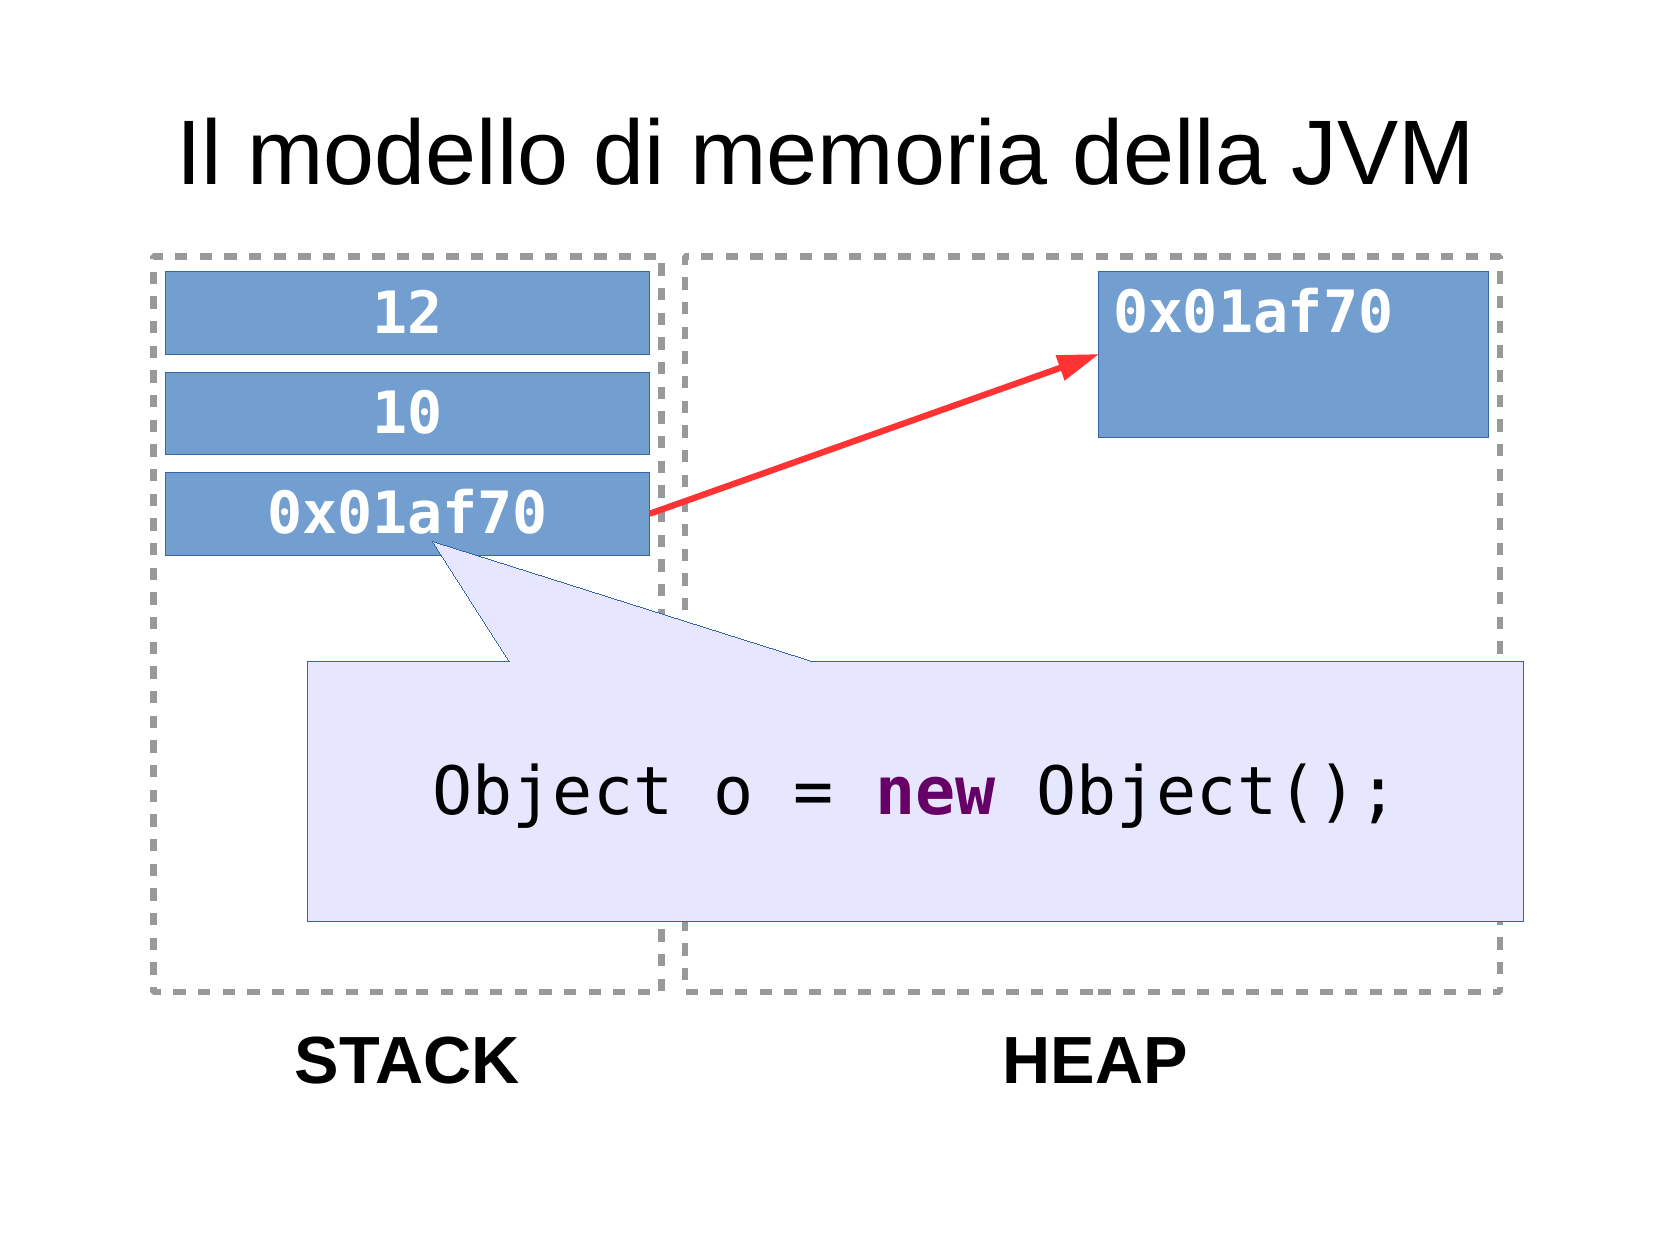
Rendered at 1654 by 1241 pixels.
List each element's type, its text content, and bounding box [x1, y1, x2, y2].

text_box HEAP [702, 1015, 1489, 1106]
text_box 12 [165, 271, 650, 355]
title Il modello di memoria della JVM [82, 49, 1571, 257]
text_box Object o = new Object(); [307, 541, 1524, 922]
text_box 0x01af70 [1098, 271, 1489, 438]
text_box 0x01af70 [165, 472, 650, 556]
text_box STACK [165, 1015, 650, 1106]
text_box 10 [165, 372, 650, 455]
